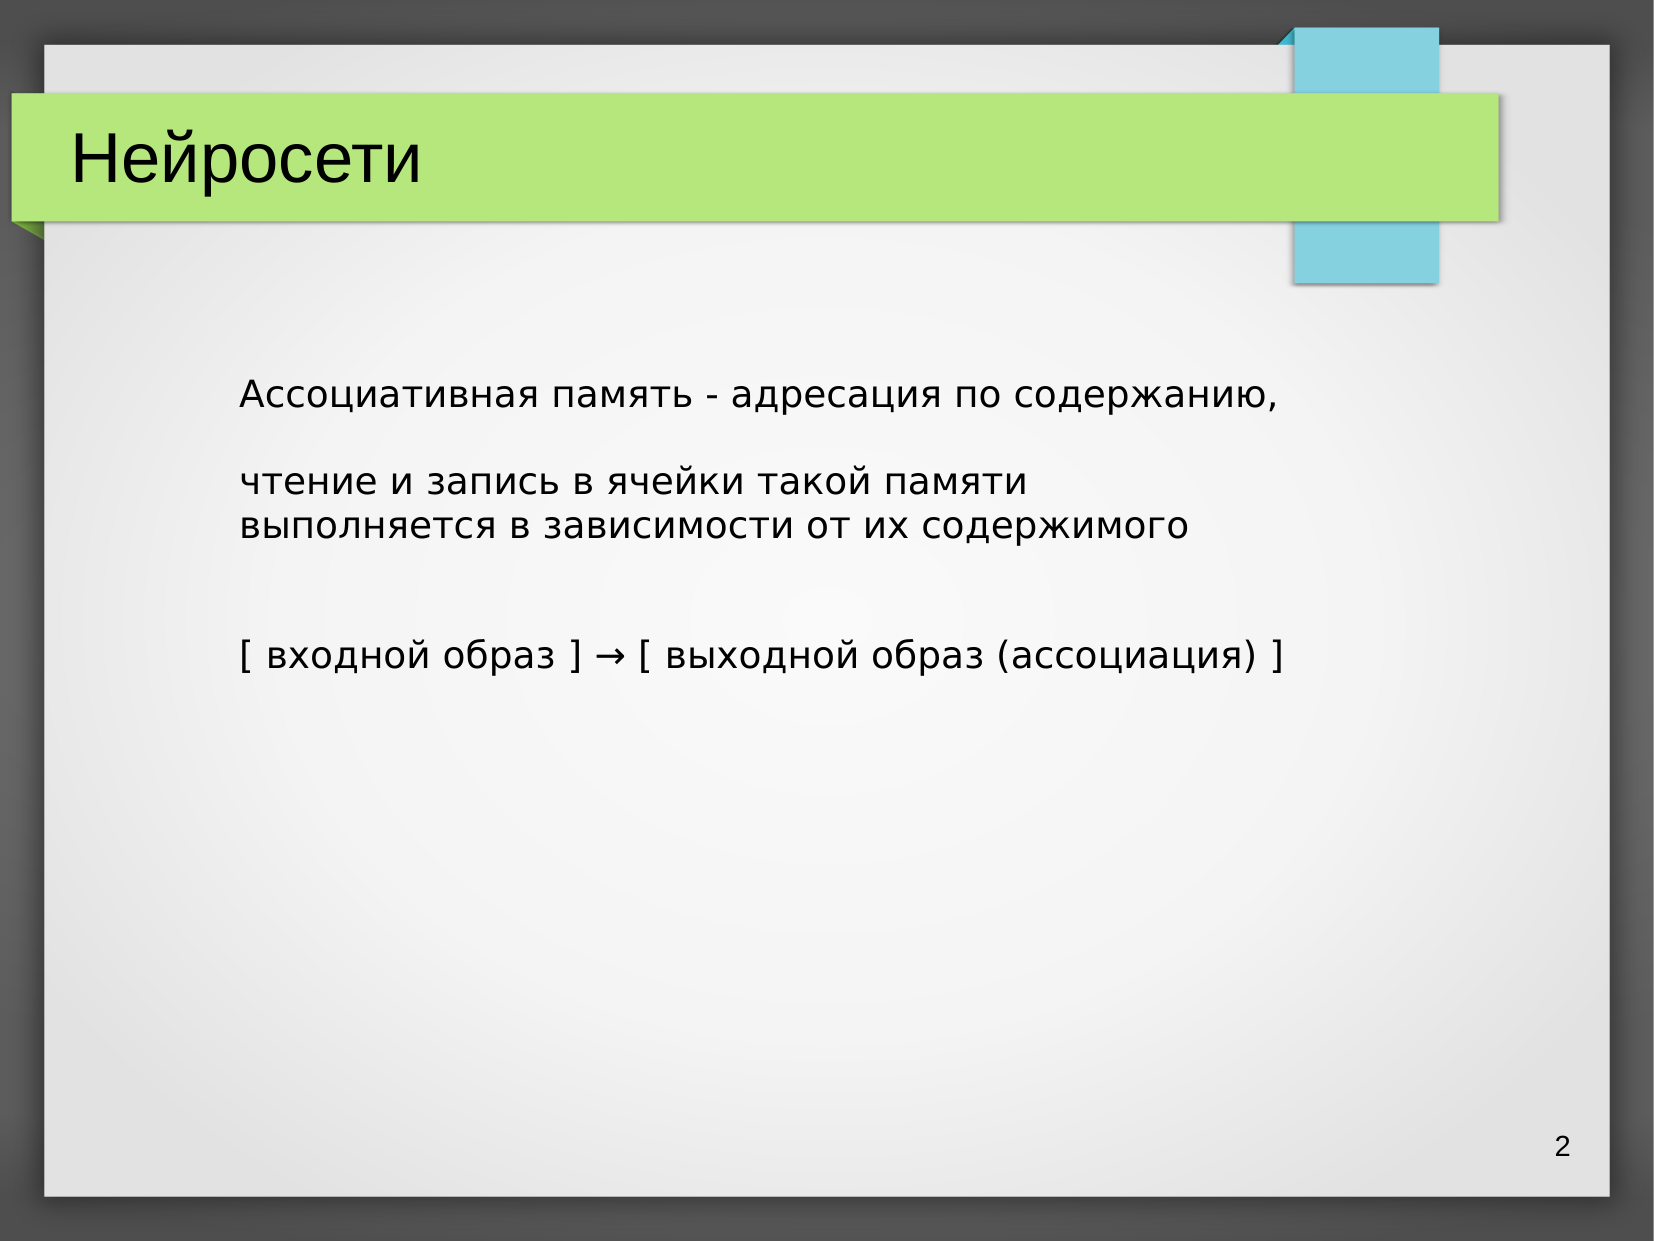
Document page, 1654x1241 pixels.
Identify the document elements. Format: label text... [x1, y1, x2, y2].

title Нейросети [70, 118, 1205, 199]
text_box Ассоциативная память - адресация по содержанию, чтение и запись в ячейки такой памяти выполняется в зависимости от их содержимого [ входной образ ] → [ выходной образ (ассоциация) ] [224, 365, 1347, 729]
picture [0, 0, 1654, 1241]
